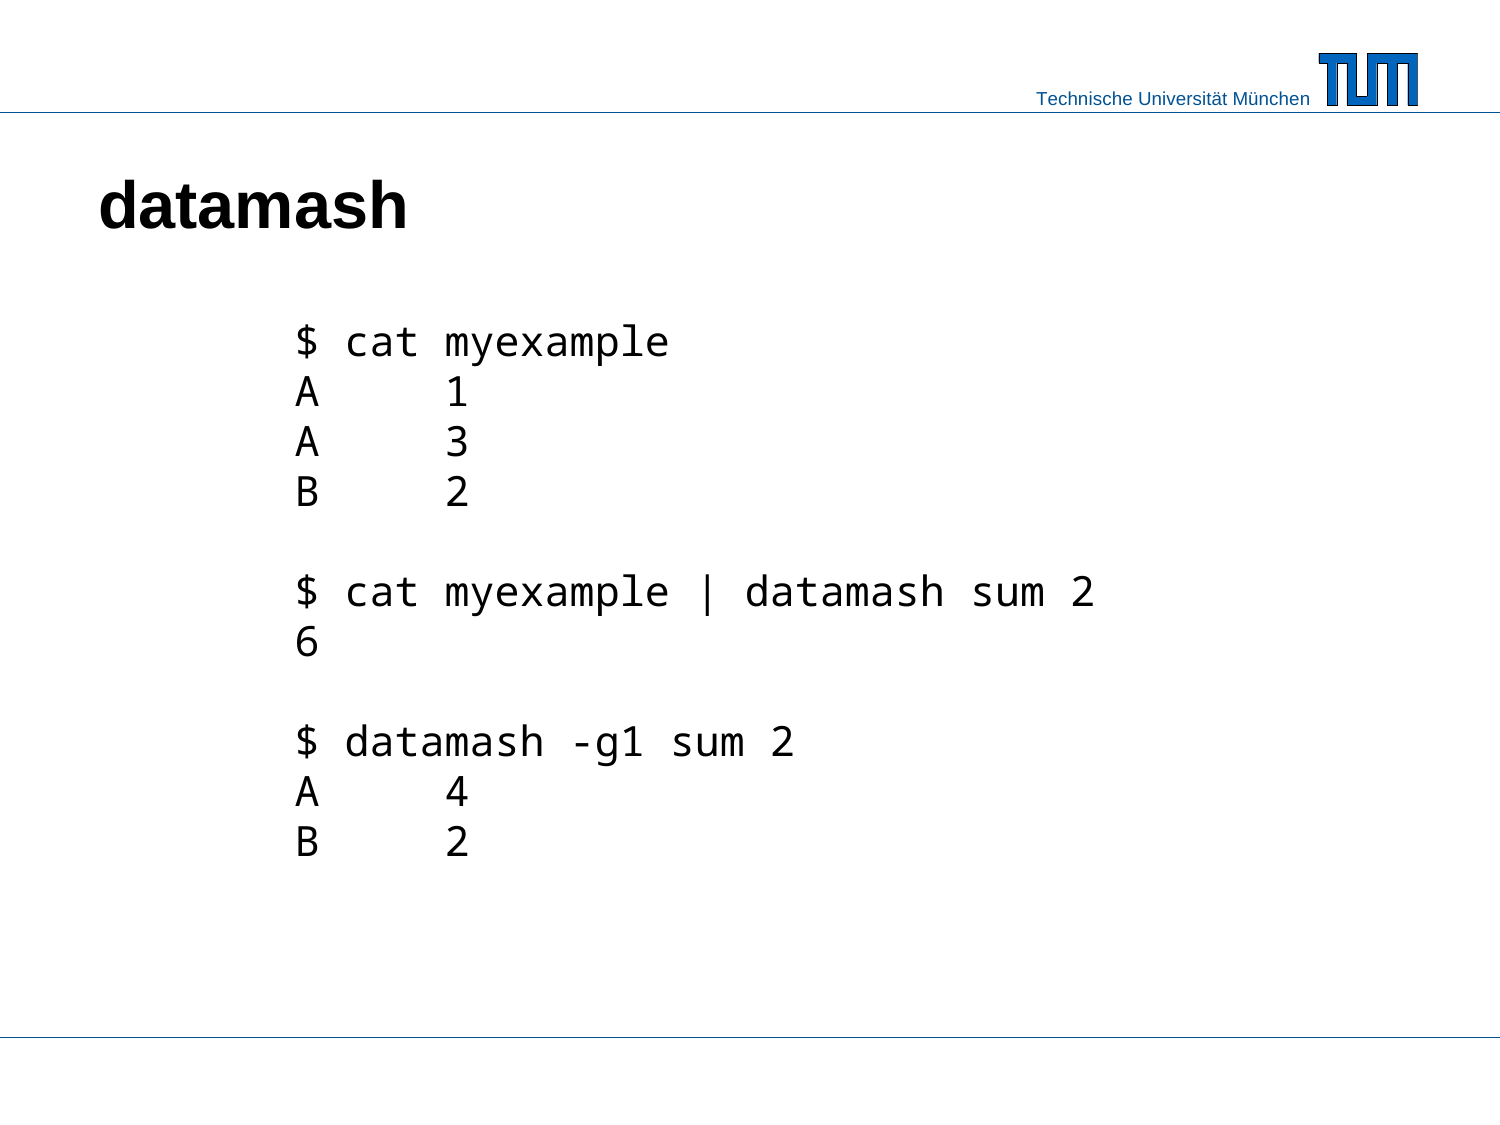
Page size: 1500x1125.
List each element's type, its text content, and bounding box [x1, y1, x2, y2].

title datamash [83, 74, 1417, 250]
text_box $ cat myexample A 1 A 3 B 2 $ cat myexample | datamash sum 2 6 $ datamash -g1 sum 2 A 4 B 2 [279, 307, 1241, 873]
